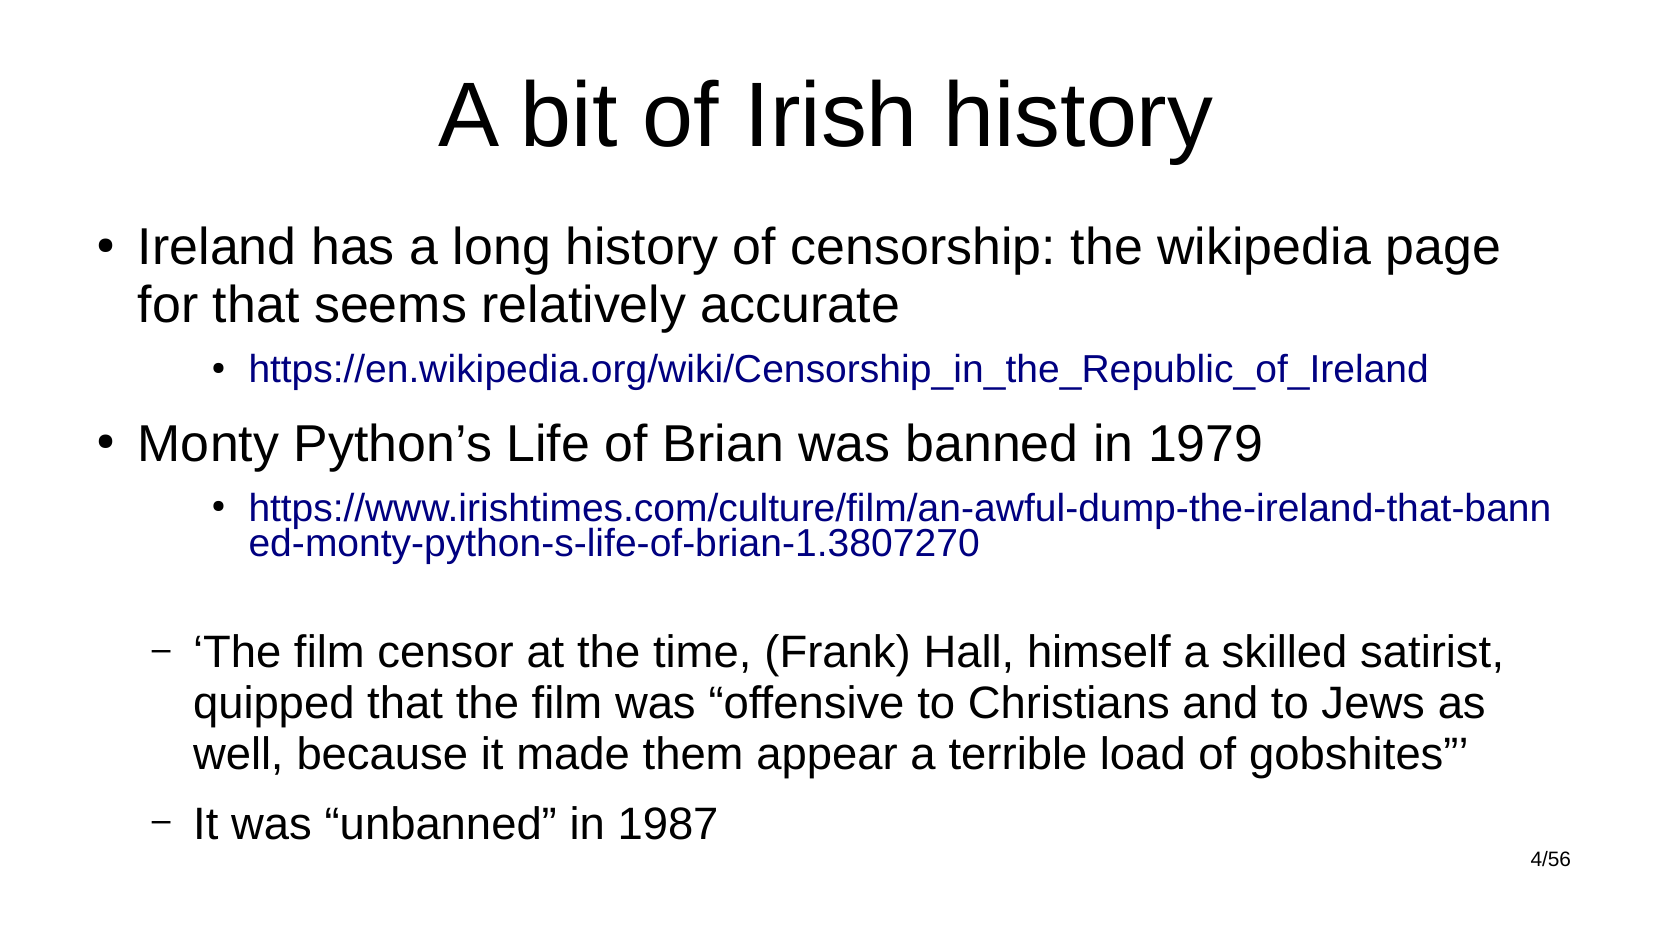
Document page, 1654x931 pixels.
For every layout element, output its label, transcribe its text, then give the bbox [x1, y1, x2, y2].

list Ireland has a long history of censorship: the wikipedia page for that seems relatively accurate https://en.wikipedia.org/wiki/Censorship_in_the_Republic_of_Ireland Monty Python’s Life of Brian was banned in 1979 https://www.irishtimes.com/culture/film/an-awful-dump-the-ireland-that-banned-monty-python-s-life-of-brian-1.3807270 ‘The film censor at the time, (Frank) Hall, himself a skilled satirist, quipped that the film was “offensive to Christians and to Jews as well, because it made them appear a terrible load of gobshites”’ It was “unbanned” in 1987 [82, 217, 1571, 827]
title A bit of Irish history [82, 37, 1571, 193]
